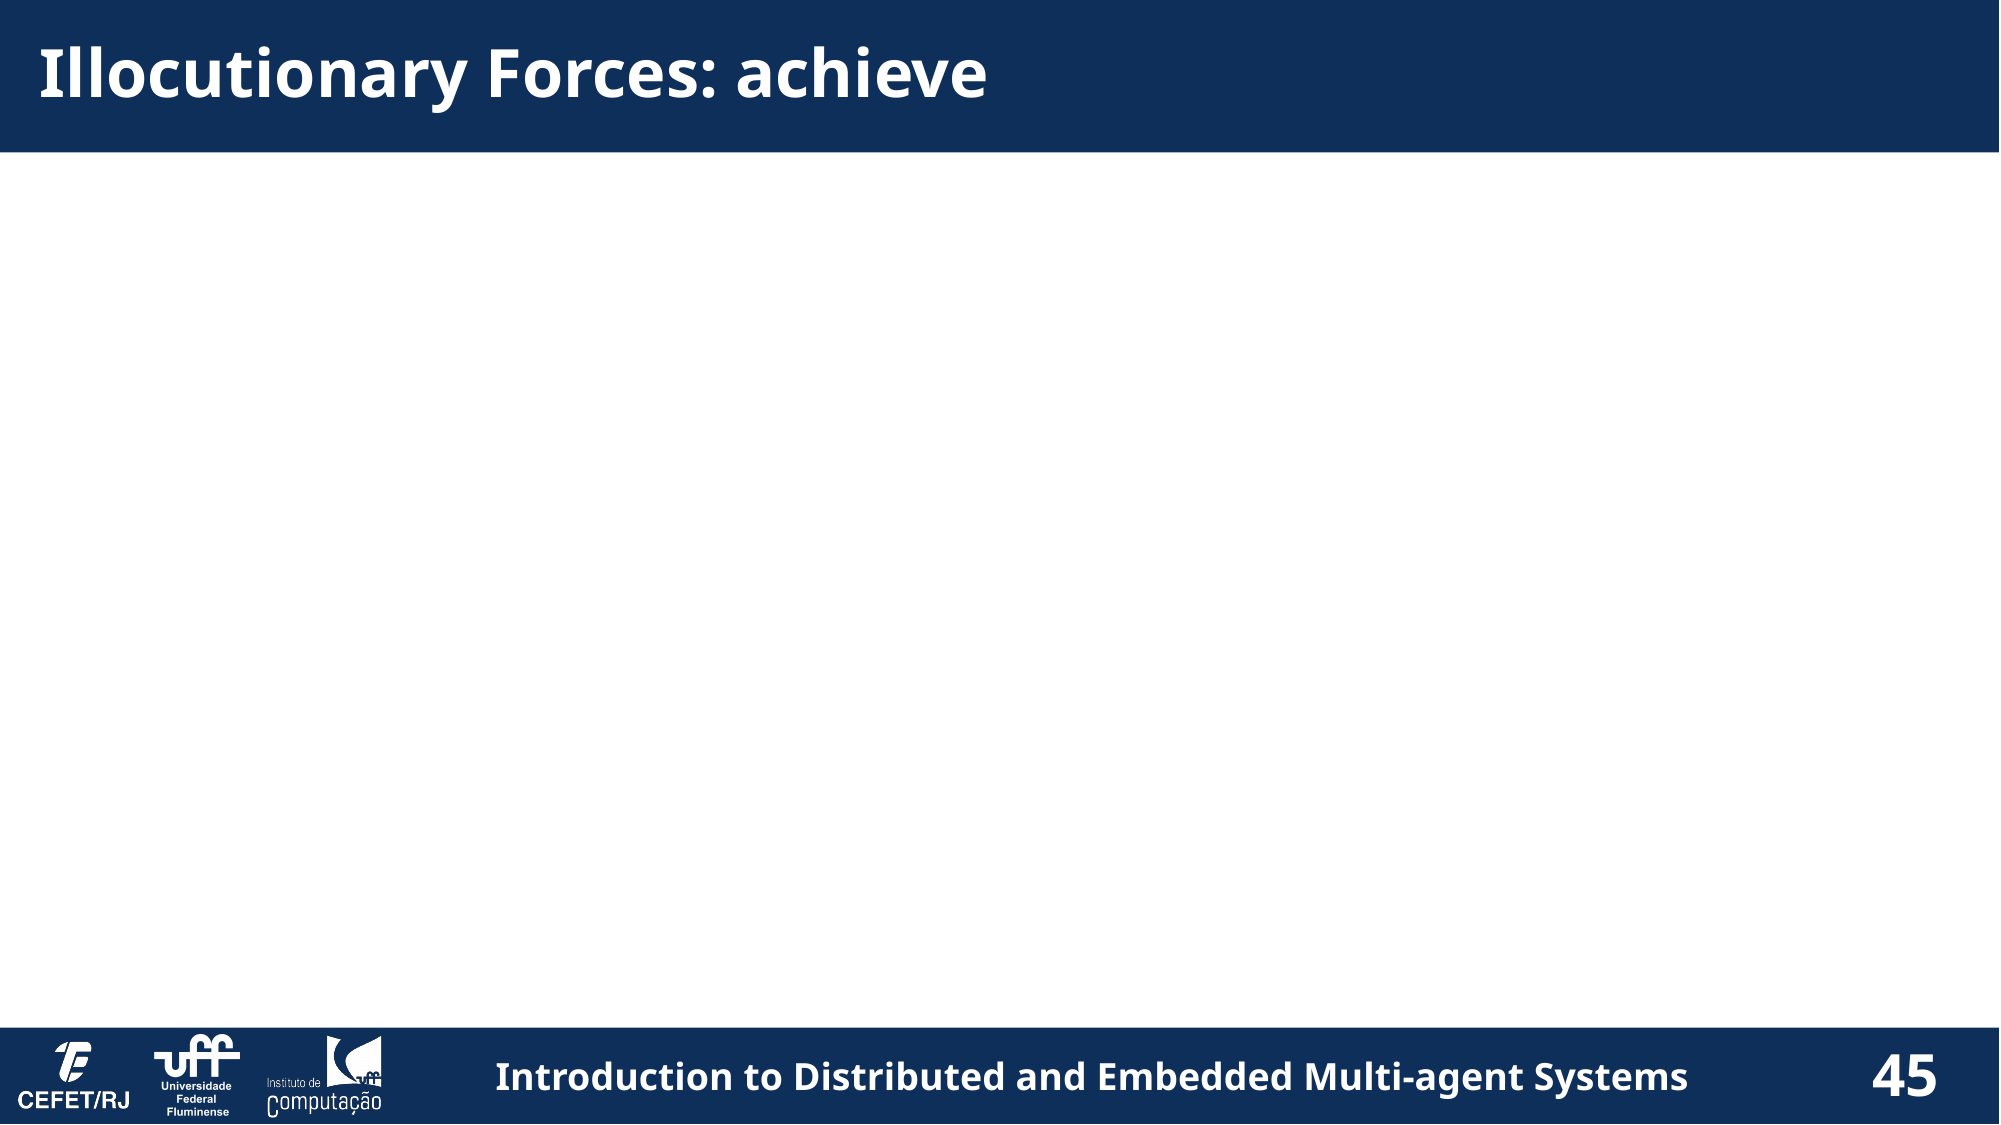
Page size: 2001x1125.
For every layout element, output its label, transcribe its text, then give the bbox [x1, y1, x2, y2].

picture [265, 1033, 383, 1118]
text_box Illocutionary Forces: achieve [25, 23, 1999, 119]
picture [18, 1021, 129, 1125]
picture [153, 1033, 241, 1121]
